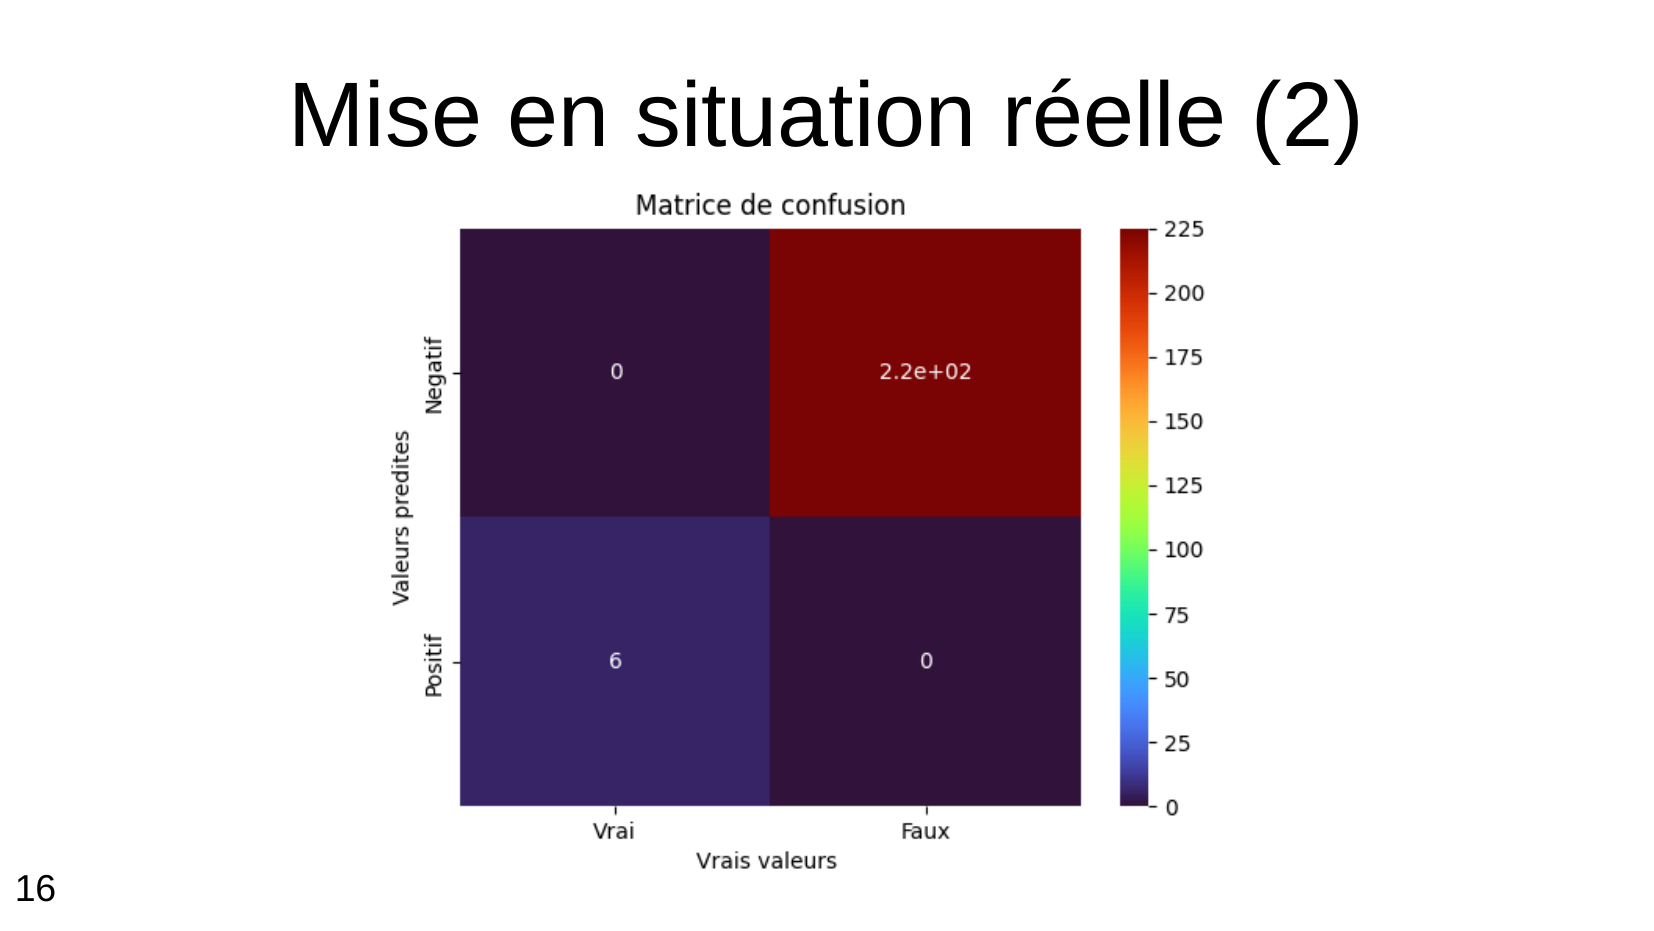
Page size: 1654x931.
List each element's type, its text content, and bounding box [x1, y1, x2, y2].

picture [354, 165, 1258, 886]
text_box <numéro> [0, 860, 629, 931]
title Mise en situation réelle (2) [82, 37, 1571, 193]
